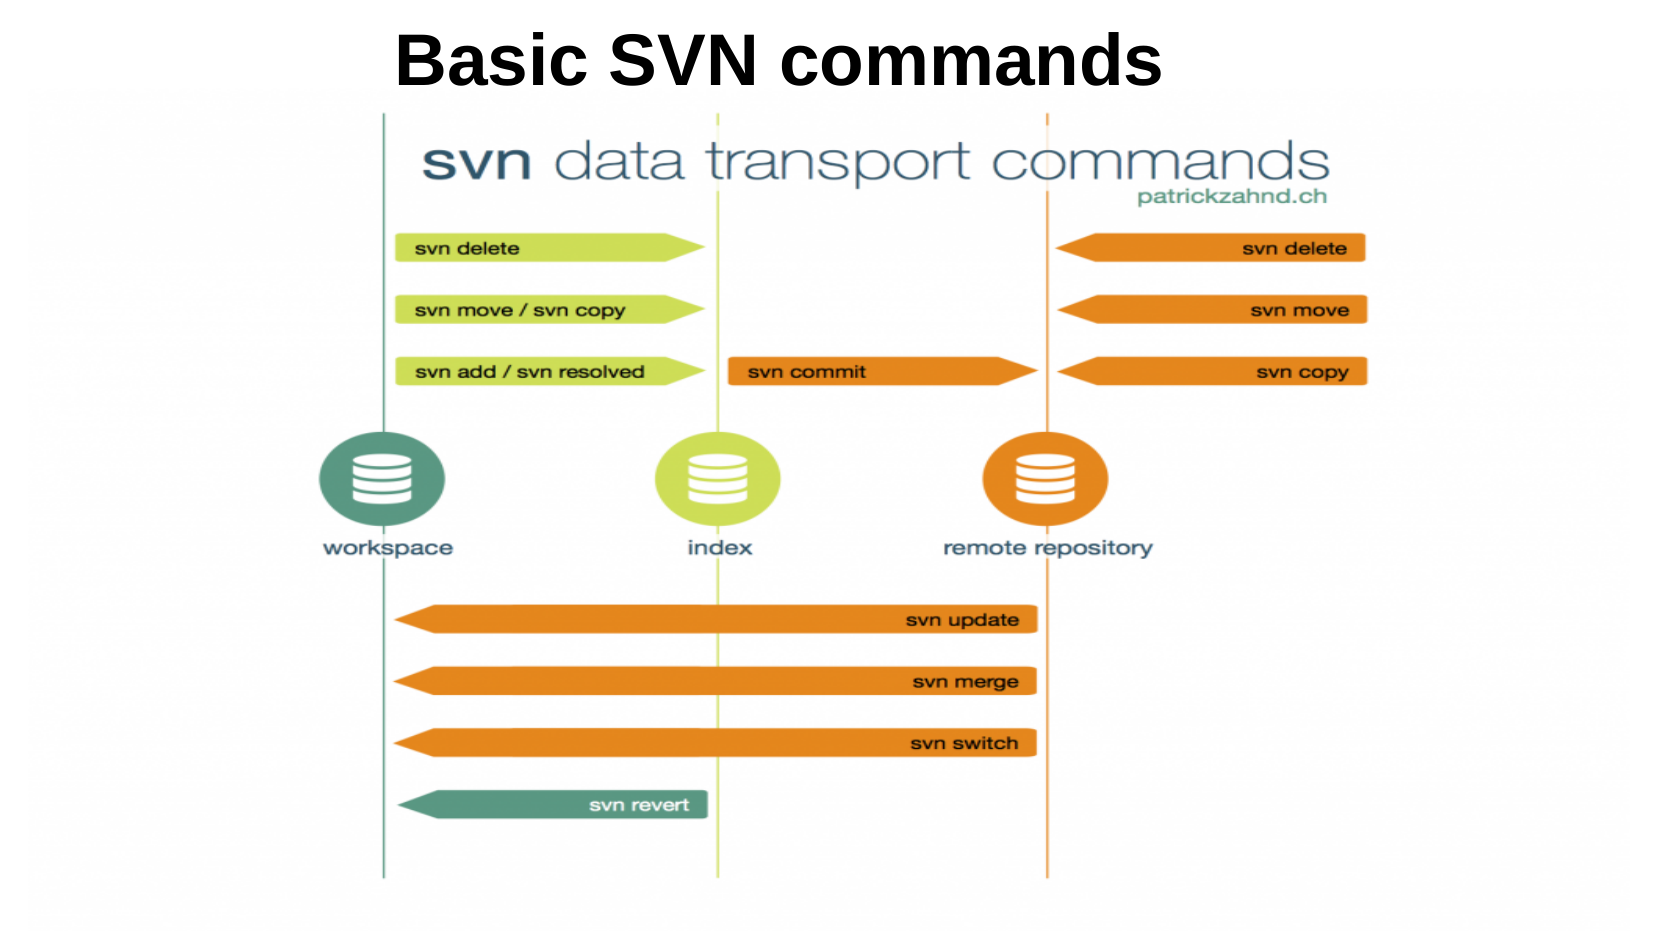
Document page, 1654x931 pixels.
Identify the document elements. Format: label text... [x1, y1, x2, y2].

title Basic SVN commands [129, 14, 1430, 107]
picture [28, 88, 1630, 931]
